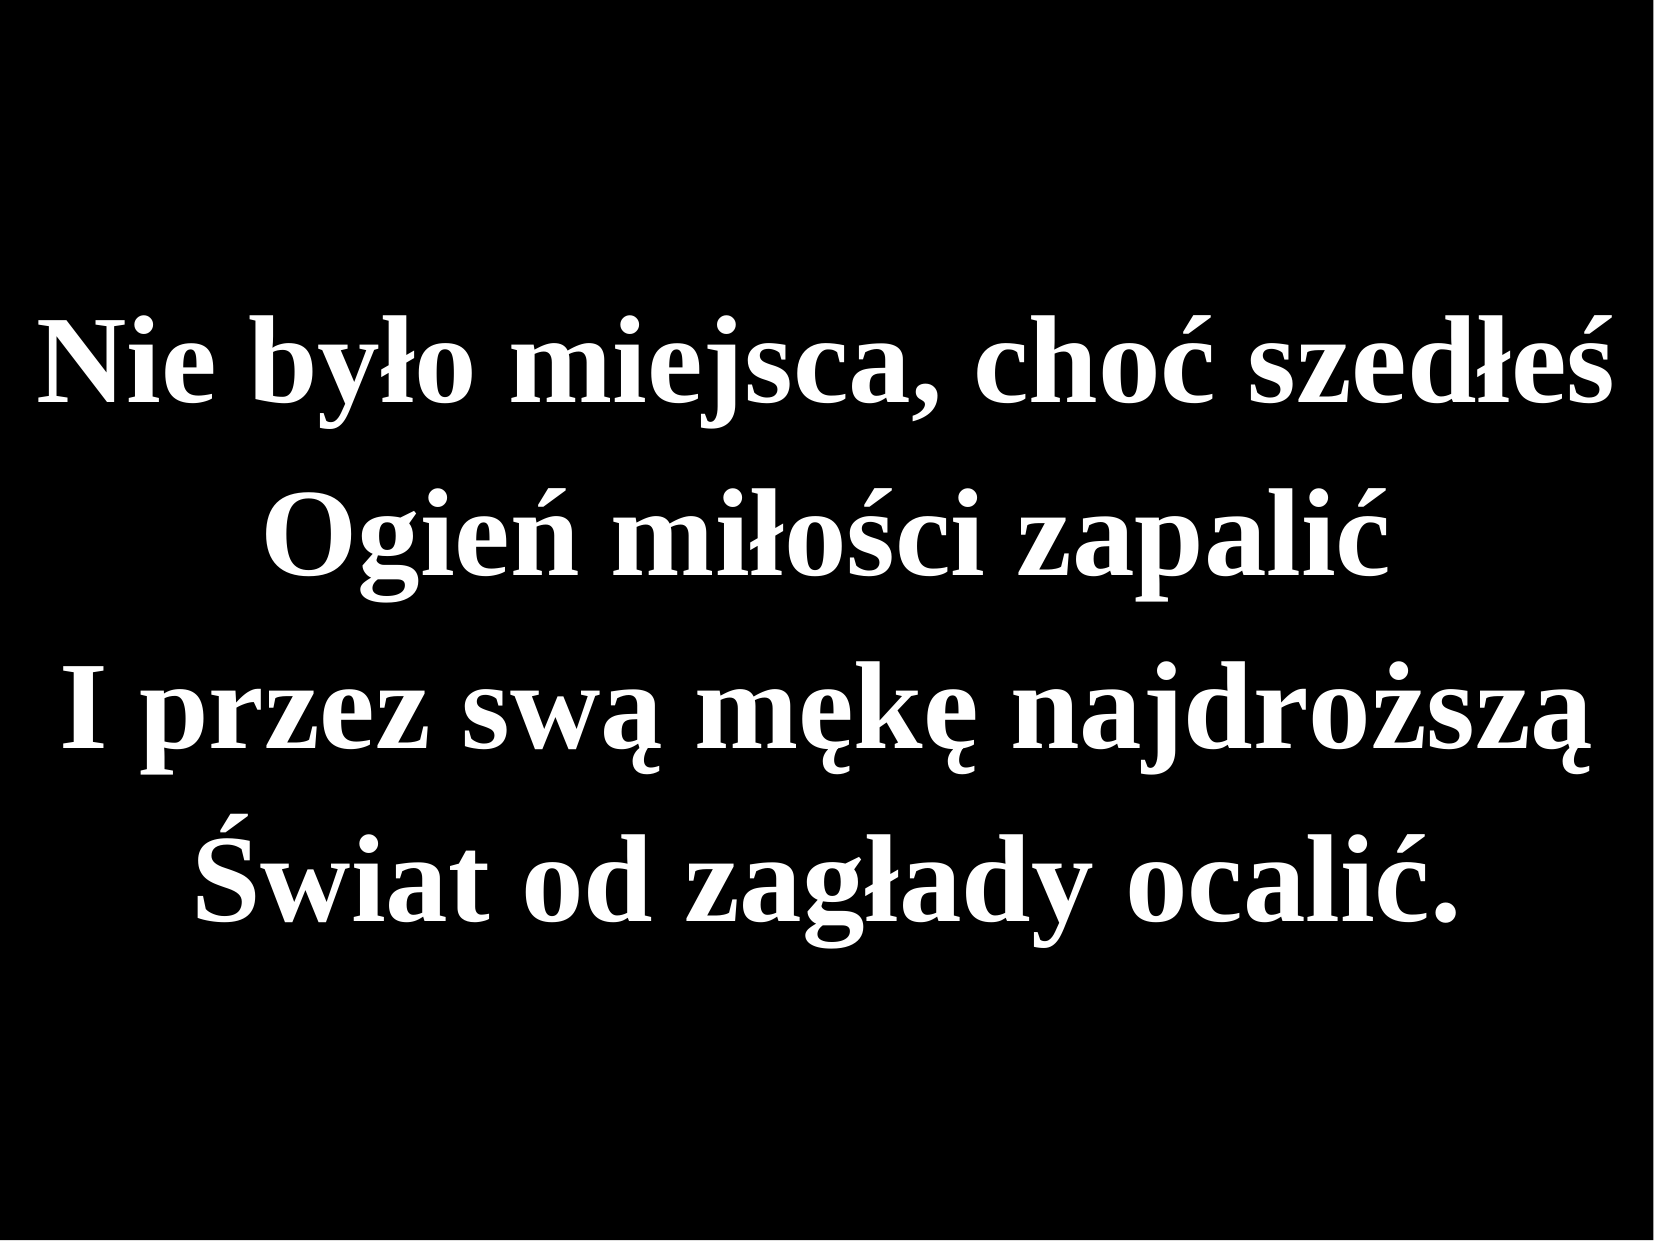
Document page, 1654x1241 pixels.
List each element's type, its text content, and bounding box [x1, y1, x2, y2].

title Nie było miejsca, choć szedłeś ppp Ogień miłości zapalić ppp I przez swą mękę najdroższą ppp Świat od zagłady ocalić. [0, 0, 1654, 1241]
